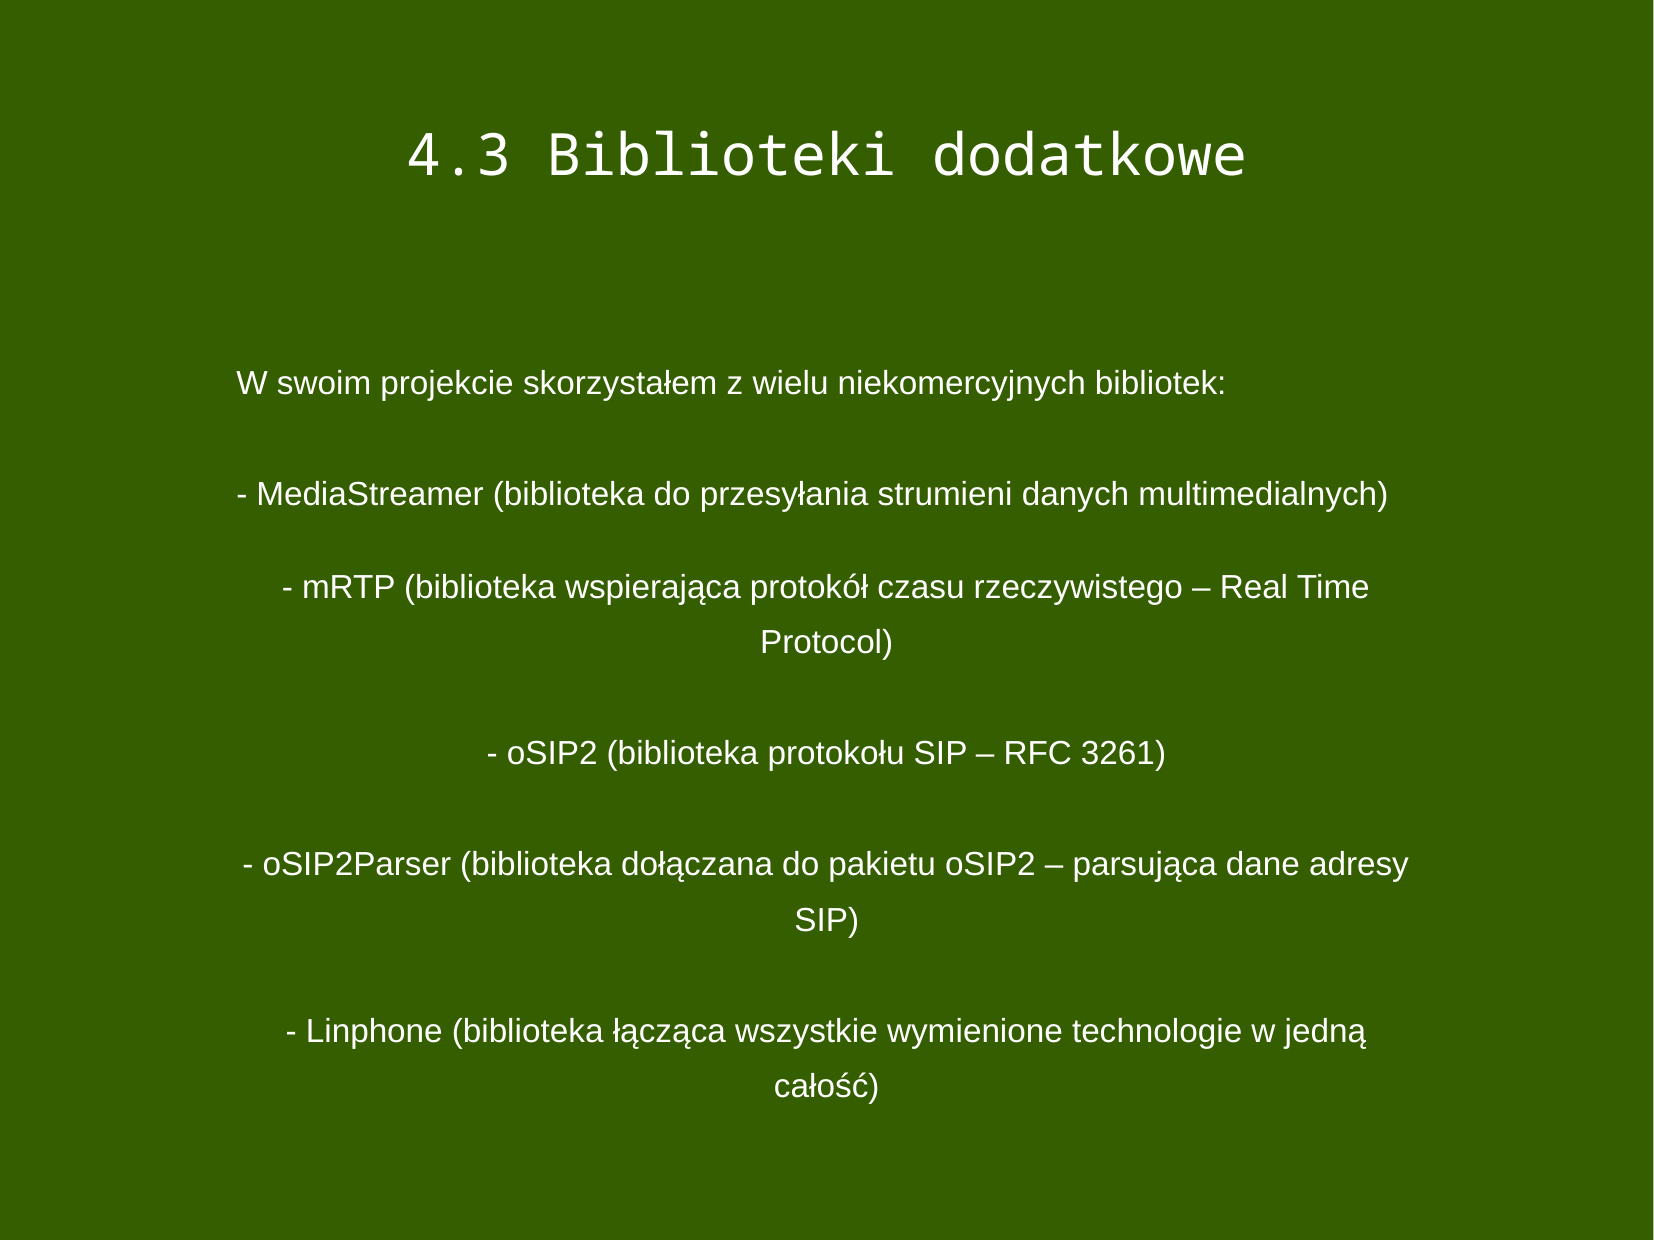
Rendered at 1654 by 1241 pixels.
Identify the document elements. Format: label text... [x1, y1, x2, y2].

title W swoim projekcie skorzystałem z wielu niekomercyjnych bibliotek: - MediaStreamer (biblioteka do przesyłania strumieni danych multimedialnych) - mRTP (biblioteka wspierająca protokół czasu rzeczywistego – Real Time Protocol) - oSIP2 (biblioteka protokołu SIP – RFC 3261) - oSIP2Parser (biblioteka dołączana do pakietu oSIP2 – parsująca dane adresy SIP) - Linphone (biblioteka łącząca wszystkie wymienione technologie w jedną całość) [236, 223, 1418, 1173]
title 4.3 Biblioteki dodatkowe [82, 56, 1571, 250]
